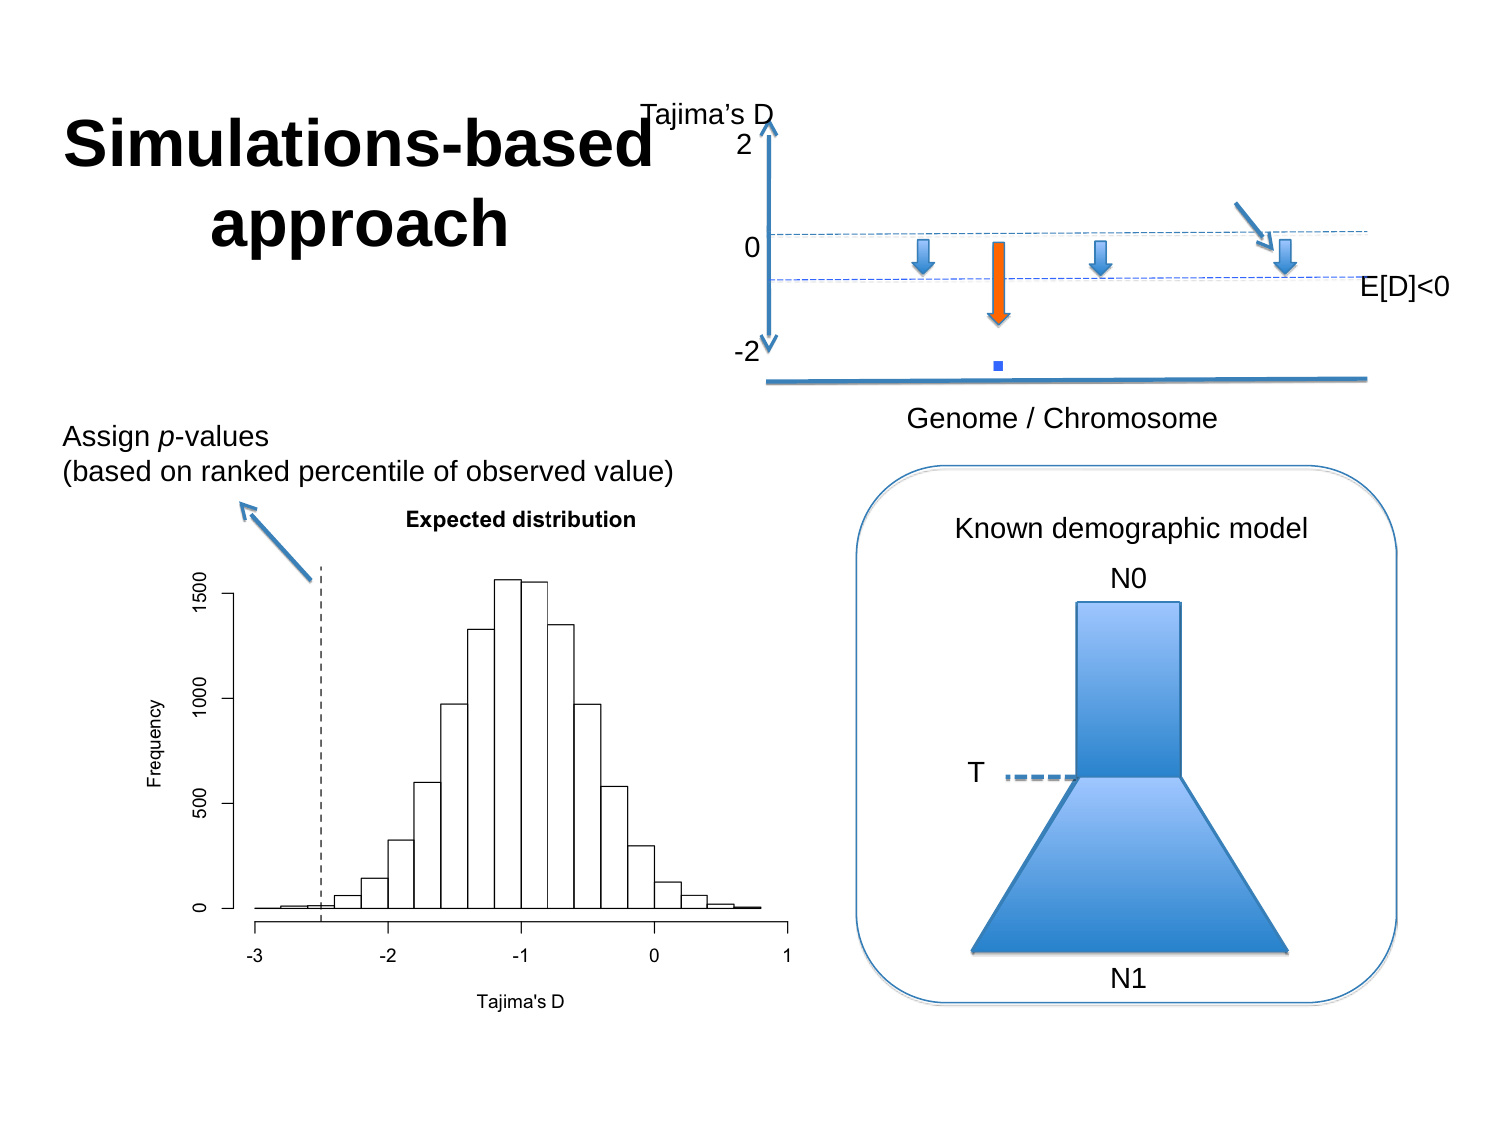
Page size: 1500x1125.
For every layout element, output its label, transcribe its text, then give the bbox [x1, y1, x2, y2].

text_box . [975, 297, 1023, 393]
title Simulations-based approach [46, 129, 674, 229]
text_box T [952, 746, 1000, 797]
text_box [987, 242, 1011, 325]
text_box [972, 601, 1288, 952]
text_box Known demographic model [939, 502, 1324, 552]
text_box 0 [729, 221, 776, 272]
text_box N1 [1095, 952, 1163, 1001]
text_box -2 [719, 324, 775, 375]
text_box [1273, 239, 1297, 274]
text_box [1089, 241, 1112, 276]
text_box Assign p-values (based on ranked percentile of observed value) [47, 409, 691, 495]
text_box N0 [1095, 552, 1163, 601]
picture [142, 502, 818, 1026]
text_box Genome / Chromosome [891, 392, 1234, 443]
text_box 2 [721, 117, 768, 168]
text_box E[D]<0 [1345, 259, 1466, 310]
text_box Tajima’s D [625, 88, 790, 138]
text_box [911, 239, 935, 274]
